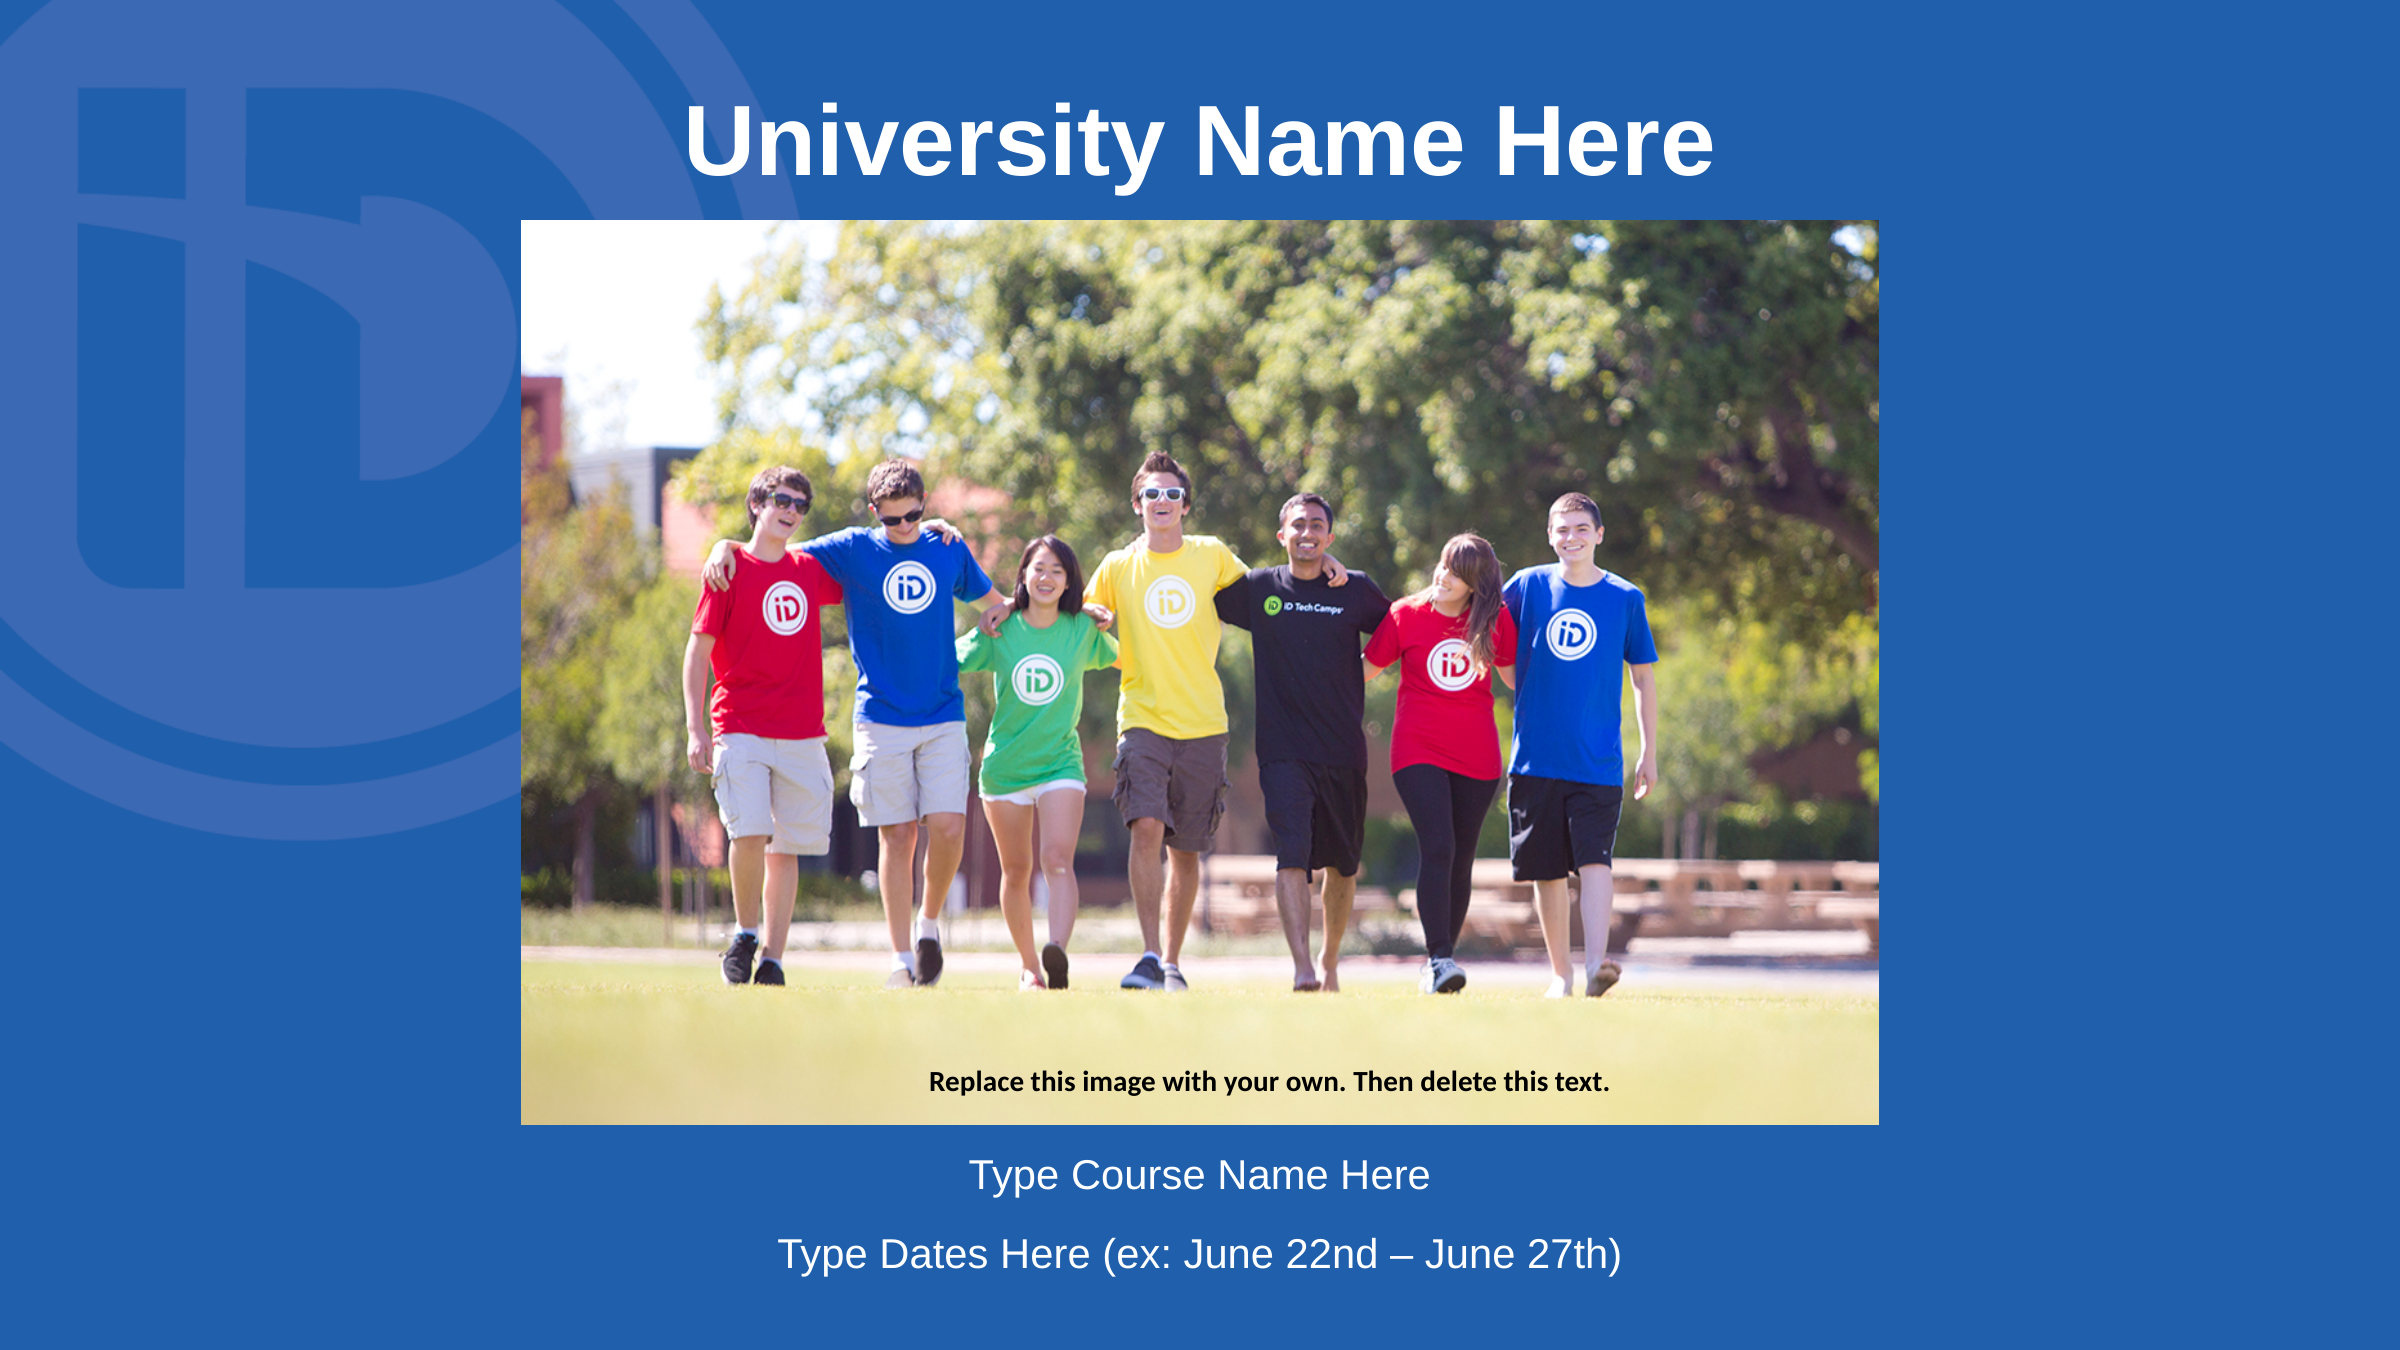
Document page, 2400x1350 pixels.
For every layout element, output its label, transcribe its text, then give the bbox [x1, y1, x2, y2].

list Type Course Name Here Type Dates Here (ex: June 22nd – June 27th) [400, 1140, 2000, 1290]
picture [0, 0, 2400, 1350]
text_box Replace this image with your own. Then delete this text. [629, 1055, 1930, 1105]
title University Name Here [170, 68, 2230, 180]
